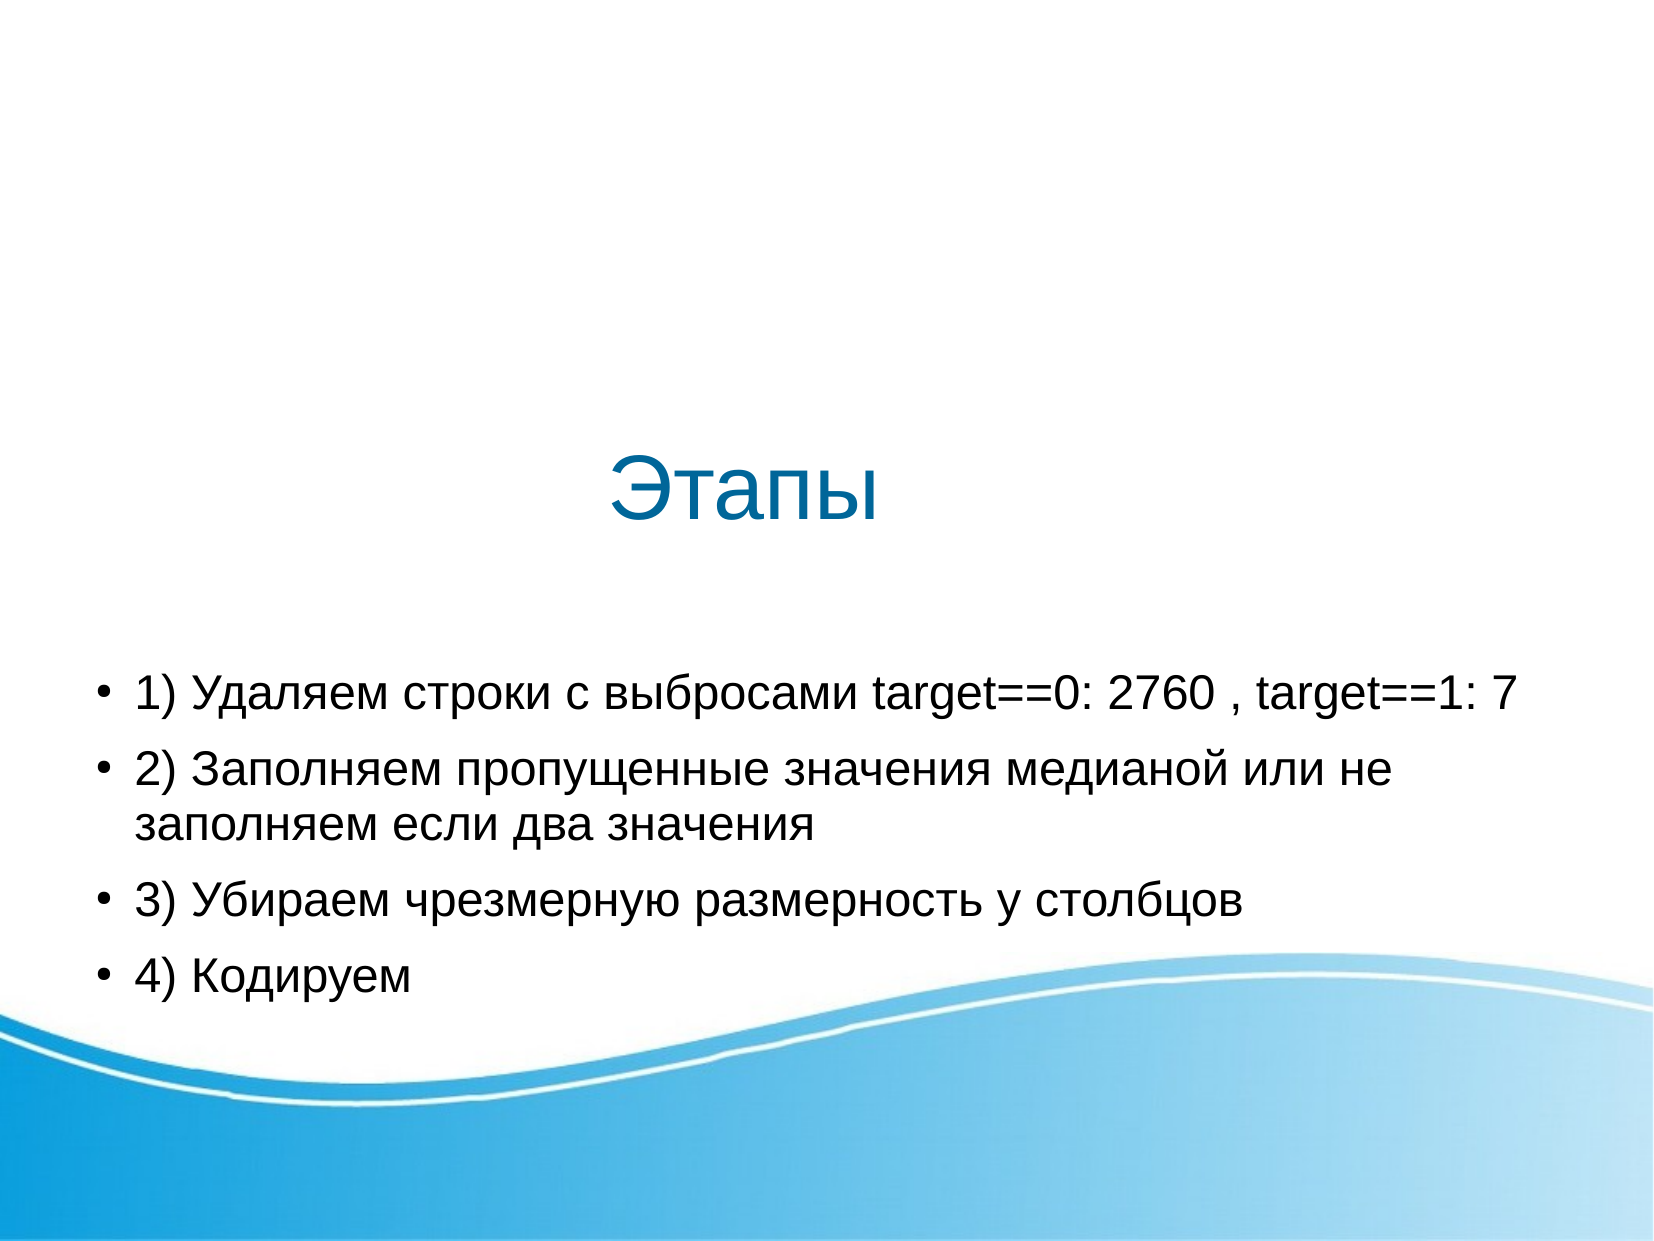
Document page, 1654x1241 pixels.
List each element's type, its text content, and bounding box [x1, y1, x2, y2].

title Этапы [0, 384, 1489, 592]
list 1) Удаляем строки с выбросами target==0: 2760 , target==1: 7 2) Заполняем пропущенные значения медианой или не заполняем если два значения 3) Убираем чрезмерную размерность у столбцов 4) Кодируем [82, 665, 1571, 1010]
picture [0, 952, 1654, 1241]
